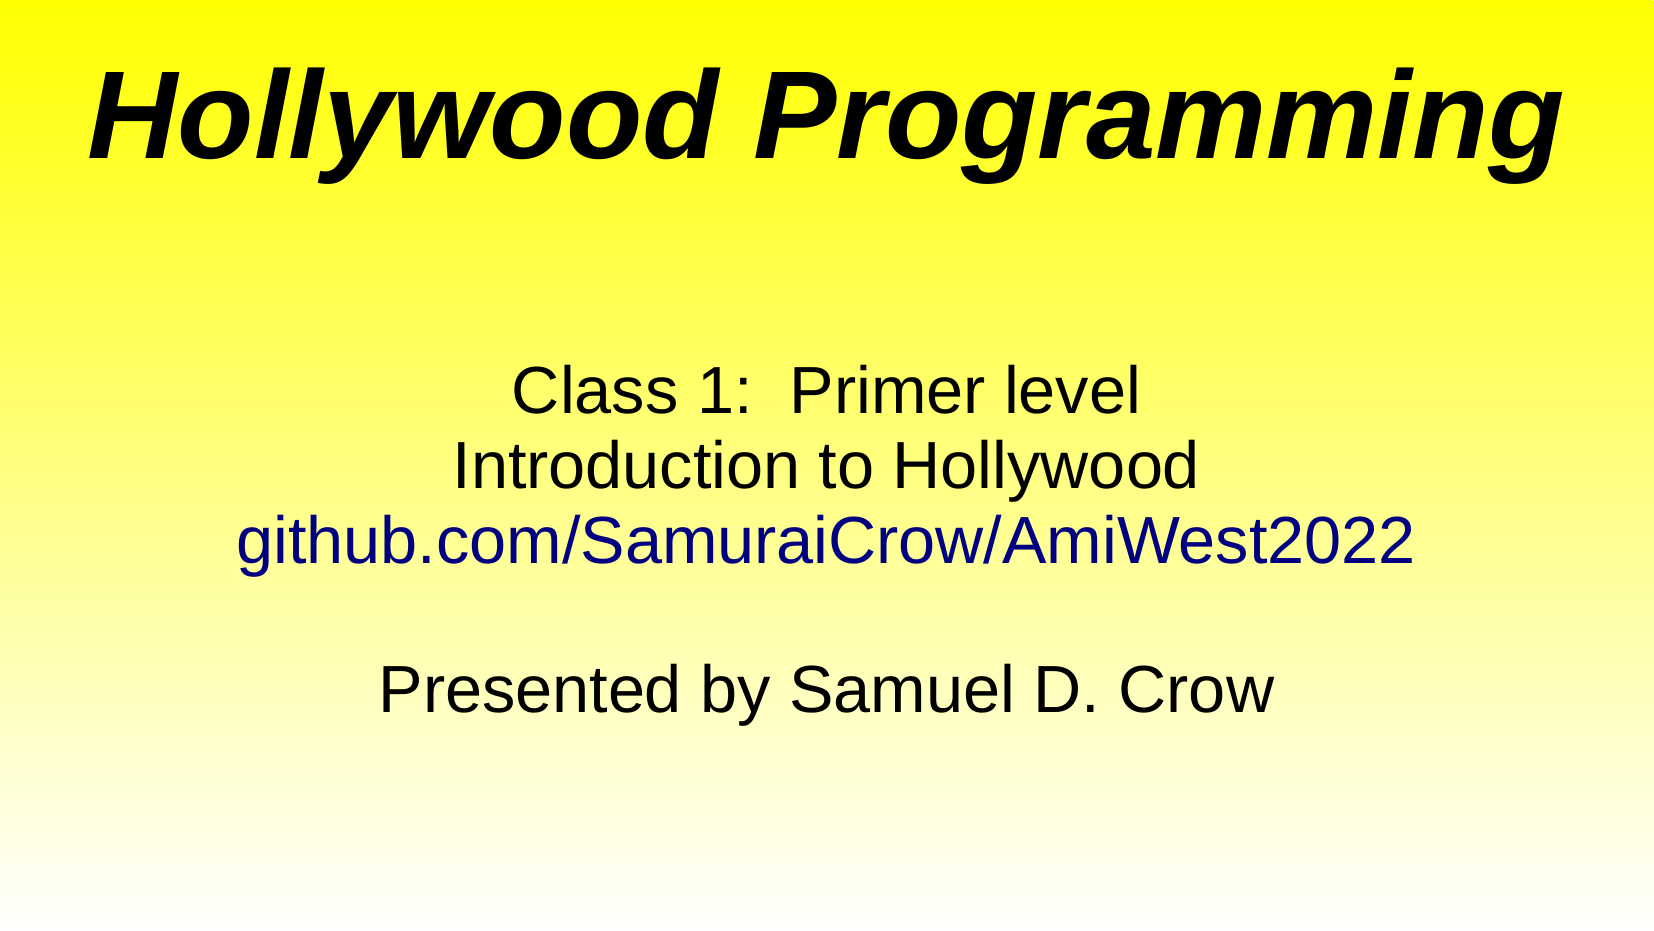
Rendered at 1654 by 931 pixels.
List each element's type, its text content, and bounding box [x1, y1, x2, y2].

title Hollywood Programming [82, 37, 1571, 193]
subtitle Class 1: Primer level Introduction to Hollywood github.com/SamuraiCrow/AmiWest2022 Presented by Samuel D. Crow [82, 217, 1571, 863]
